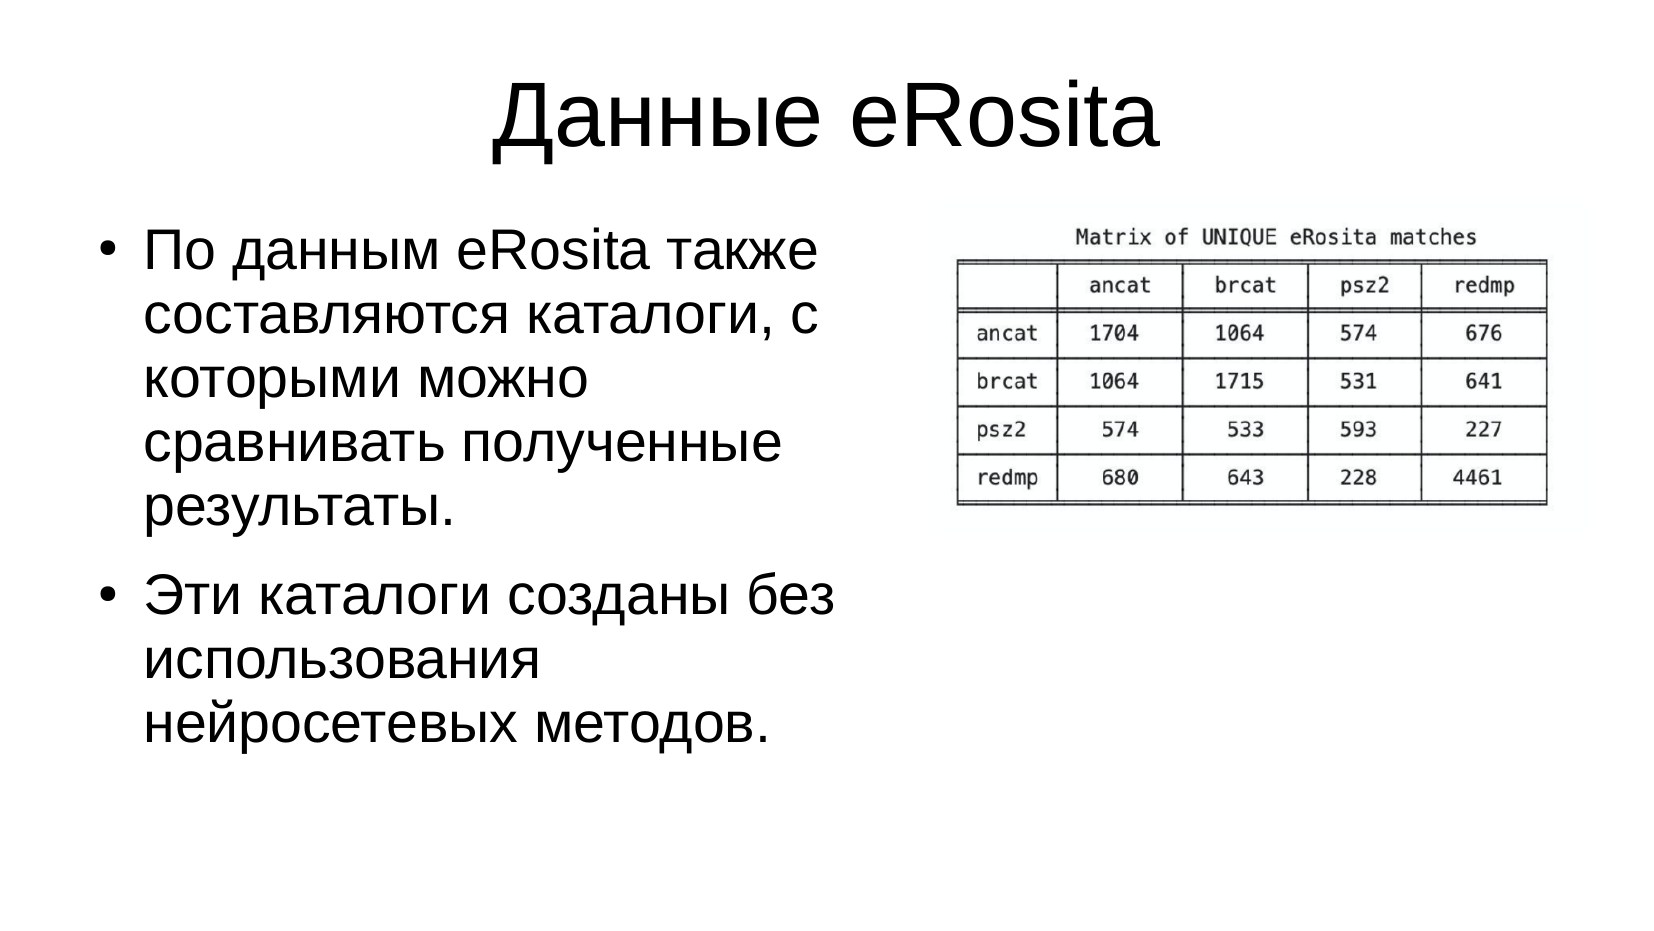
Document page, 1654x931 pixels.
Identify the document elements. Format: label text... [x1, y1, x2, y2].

picture [930, 196, 1596, 541]
title Данные eRosita [82, 37, 1571, 193]
list По данным eRosita также составляются каталоги, с которыми можно сравнивать полученные результаты. Эти каталоги созданы без использования нейросетевых методов. [82, 217, 901, 758]
